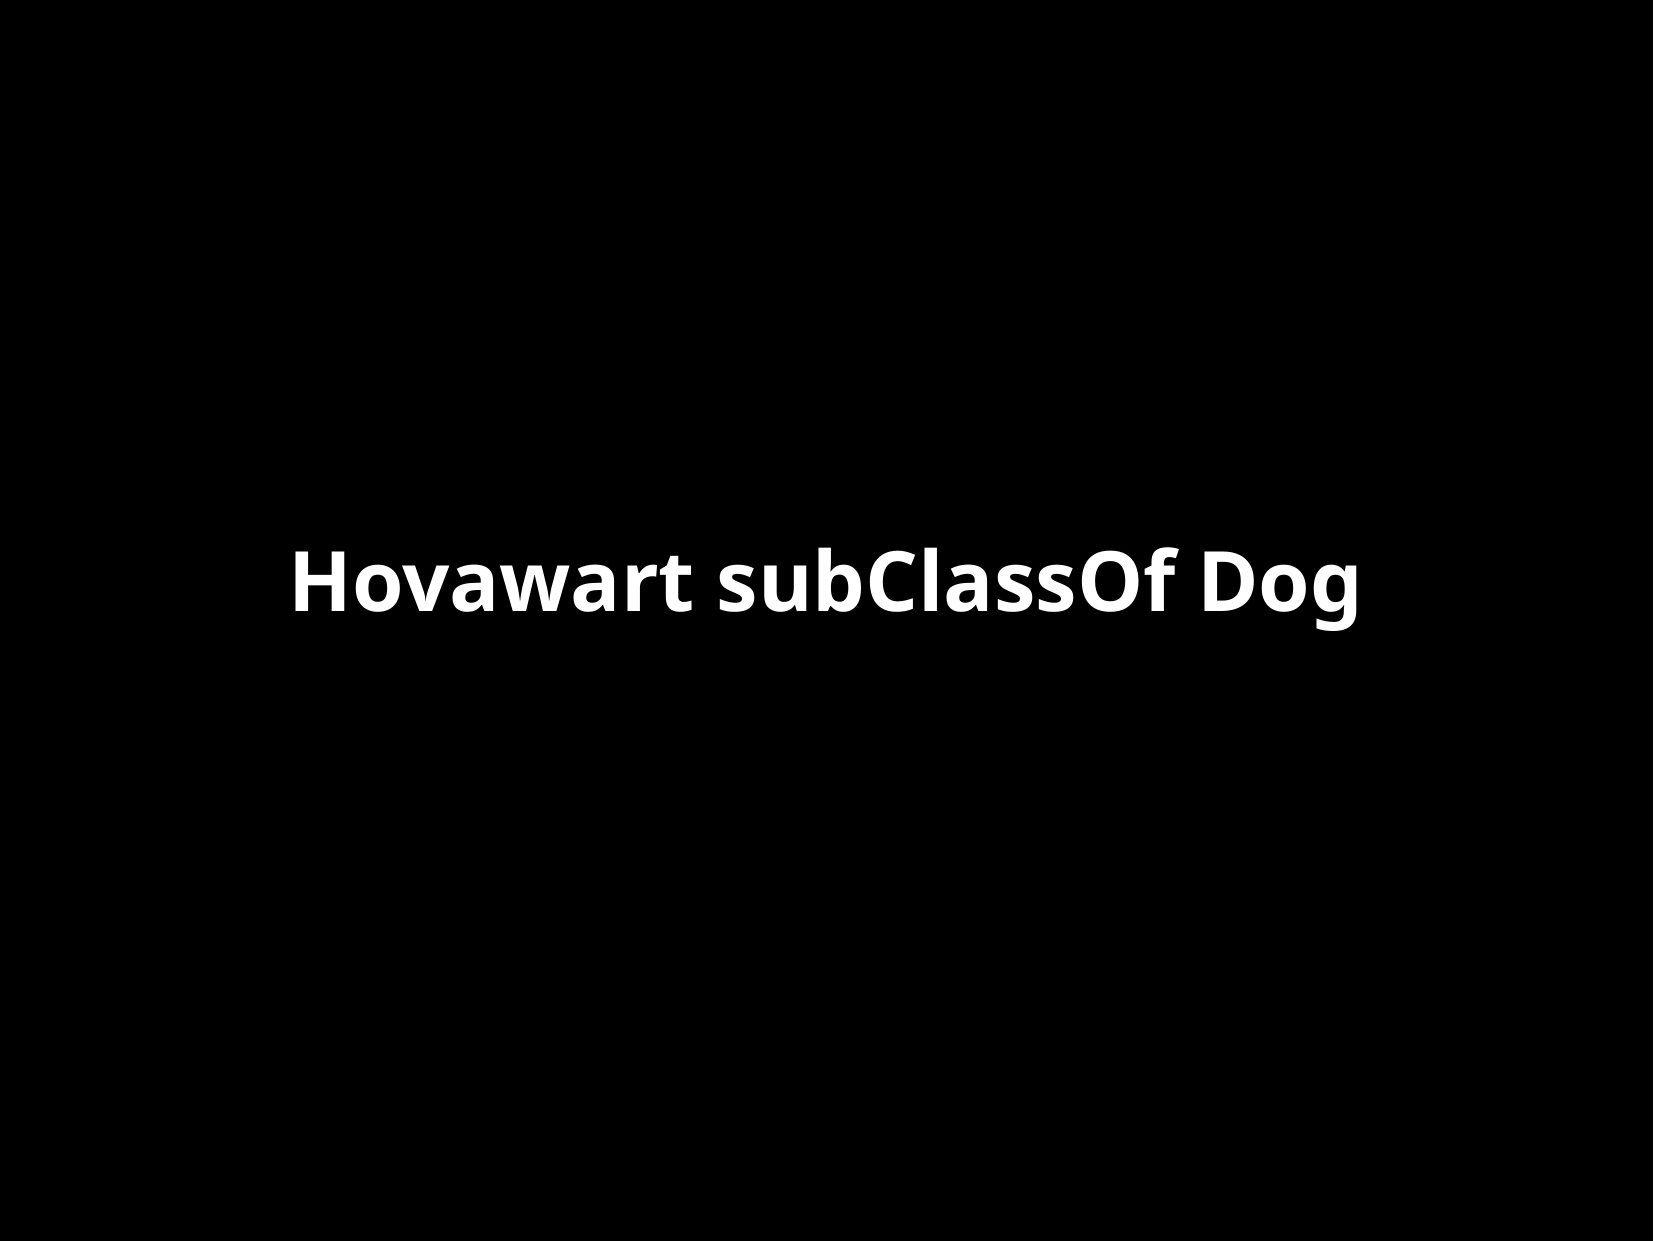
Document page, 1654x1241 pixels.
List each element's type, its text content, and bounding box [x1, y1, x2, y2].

subtitle Hovawart subClassOf Dog [82, 49, 1571, 1109]
